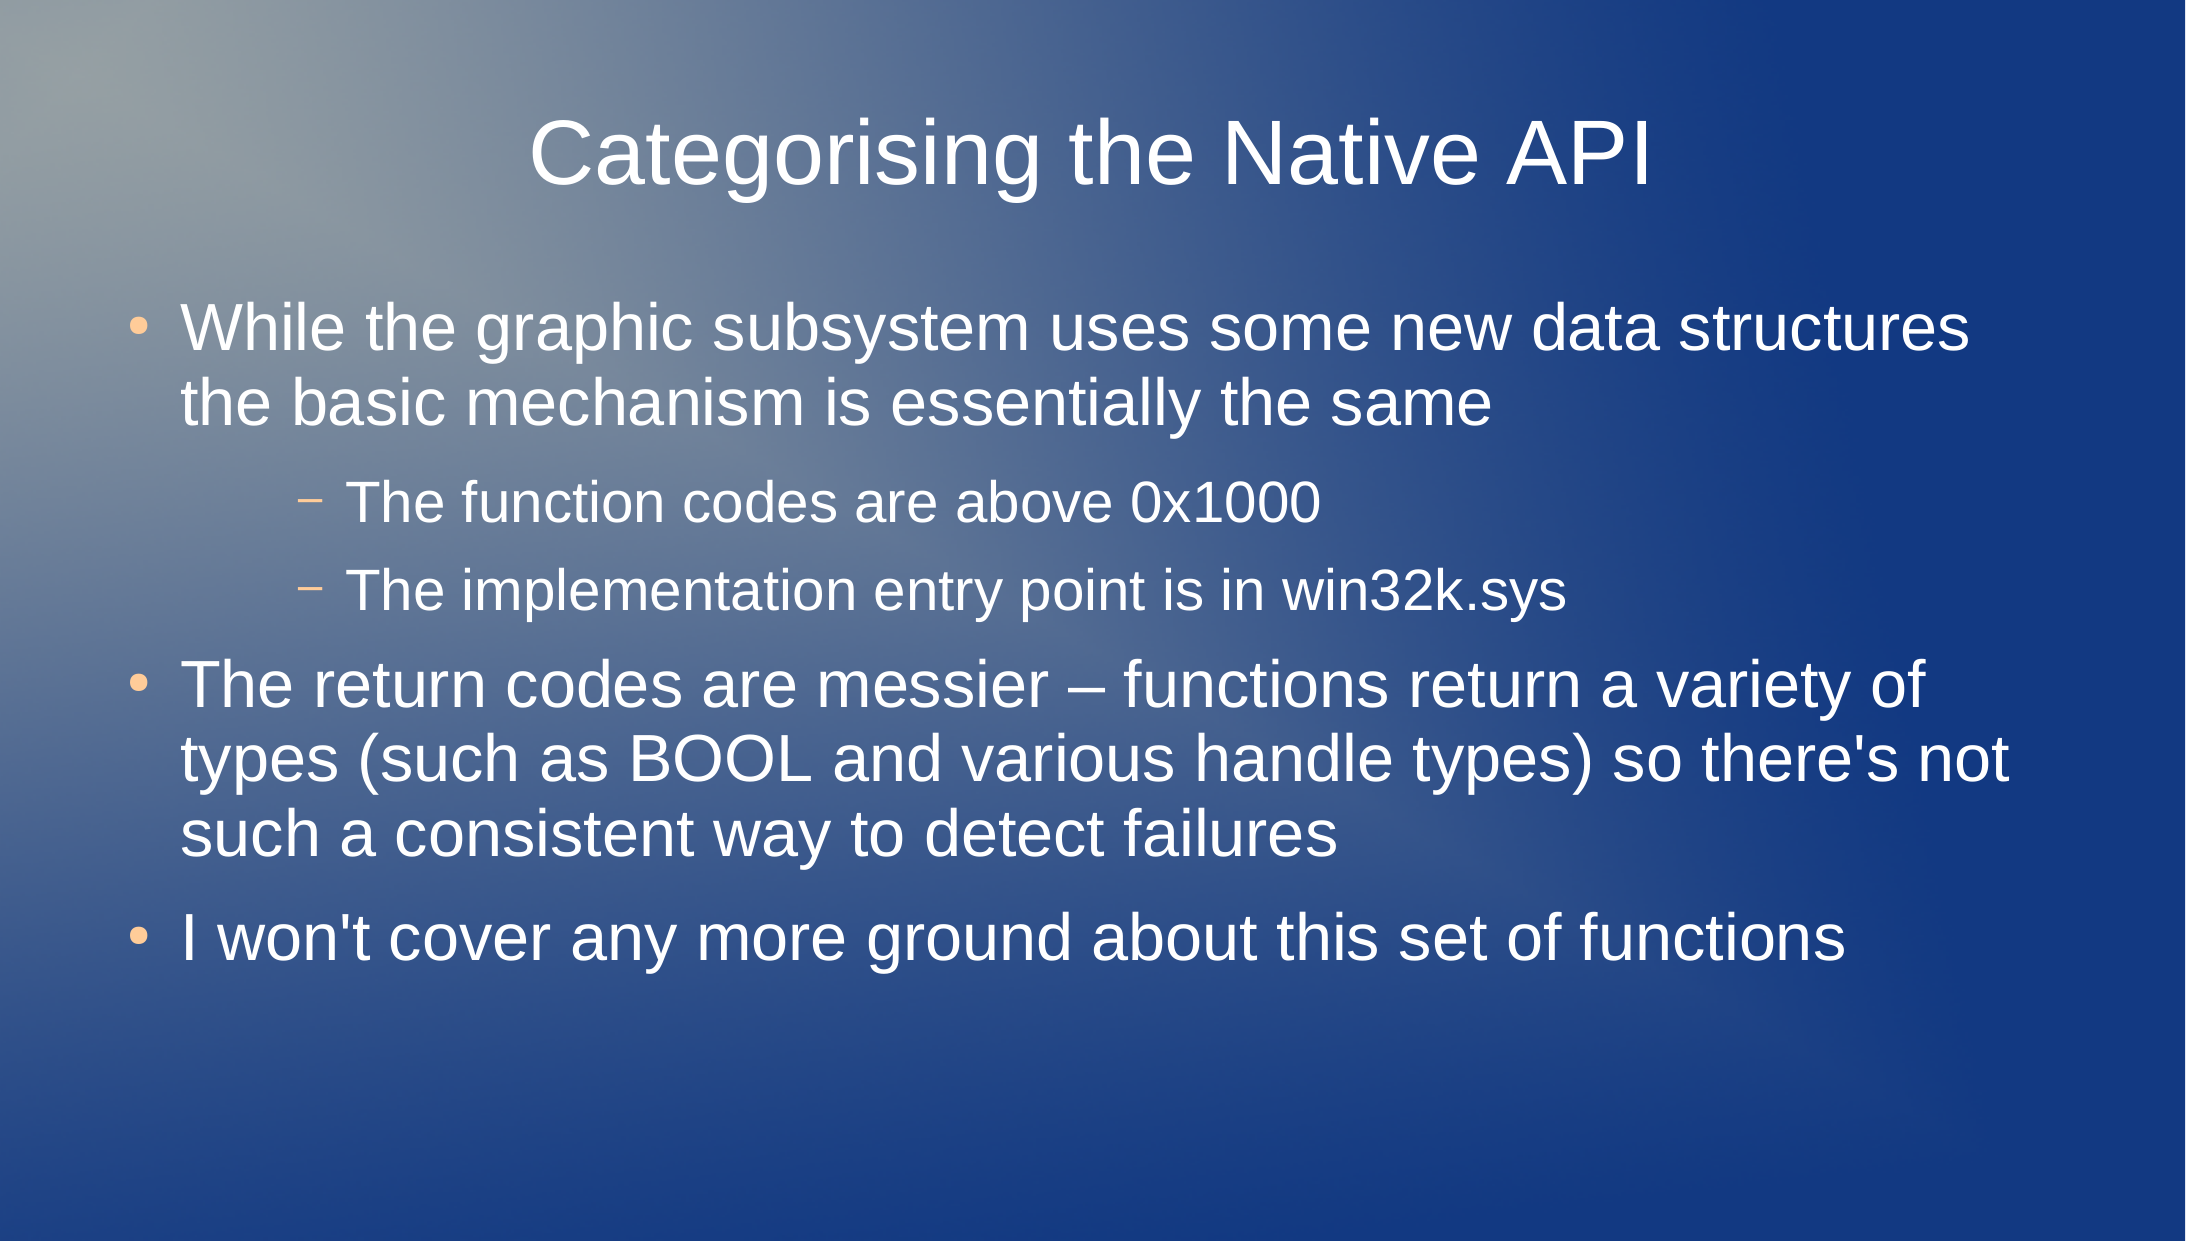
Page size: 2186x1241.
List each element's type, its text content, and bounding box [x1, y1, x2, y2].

title Categorising the Native API [109, 49, 2076, 257]
picture [0, 0, 2186, 1241]
list While the graphic subsystem uses some new data structures the basic mechanism is essentially the same The function codes are above 0x1000 The implementation entry point is in win32k.sys The return codes are messier – functions return a variety of types (such as BOOL and various handle types) so there's not such a consistent way to detect failures I won't cover any more ground about this set of functions [109, 290, 2076, 1241]
